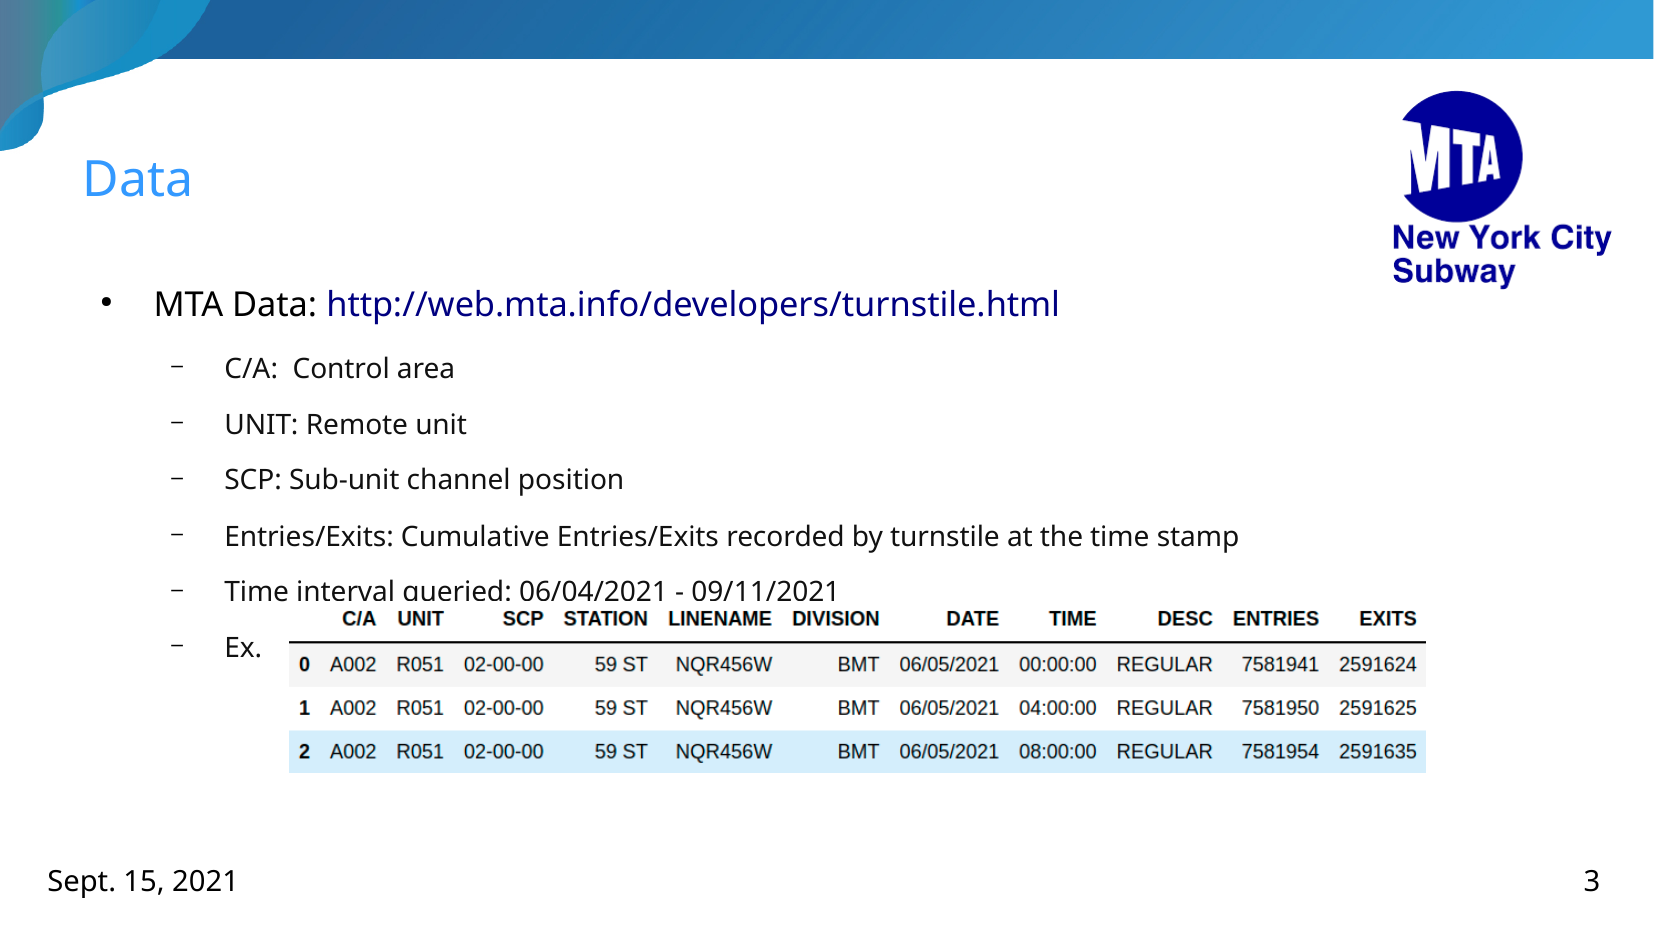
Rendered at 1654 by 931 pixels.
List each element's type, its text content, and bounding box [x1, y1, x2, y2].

list MTA Data: http://web.mta.info/developers/turnstile.html C/A: Control area UNIT: Remote unit SCP: Sub-unit channel position Entries/Exits: Cumulative Entries/Exits recorded by turnstile at the time stamp Time interval queried: 06/04/2021 - 09/11/2021 Ex. [82, 279, 1571, 820]
title Data [82, 99, 1387, 255]
picture [0, 0, 1654, 931]
